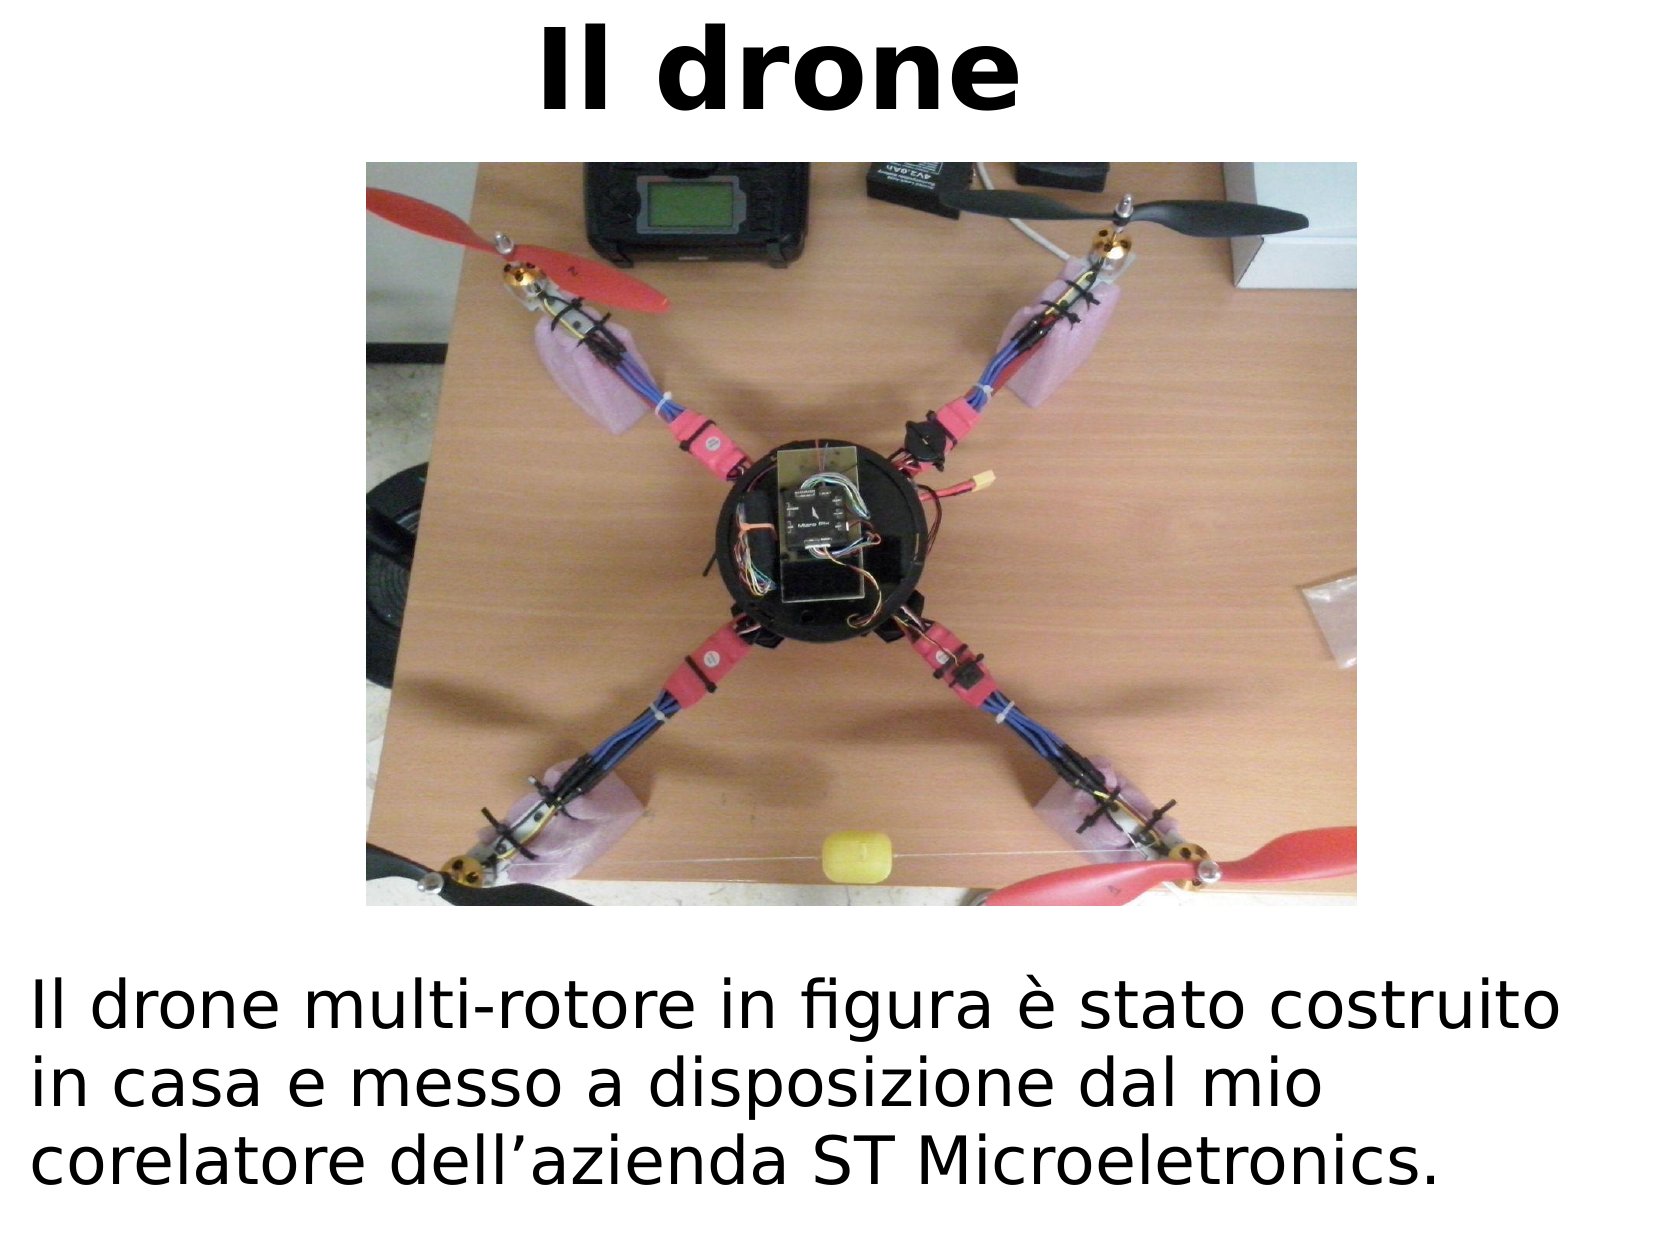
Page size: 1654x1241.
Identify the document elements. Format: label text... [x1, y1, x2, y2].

text_box Il drone multi-rotore in figura è stato costruito in casa e messo a disposizione dal mio corelatore dell’azienda ST Microeletronics. [15, 959, 1639, 1208]
picture [366, 162, 1357, 906]
title Il drone [35, 0, 1524, 174]
